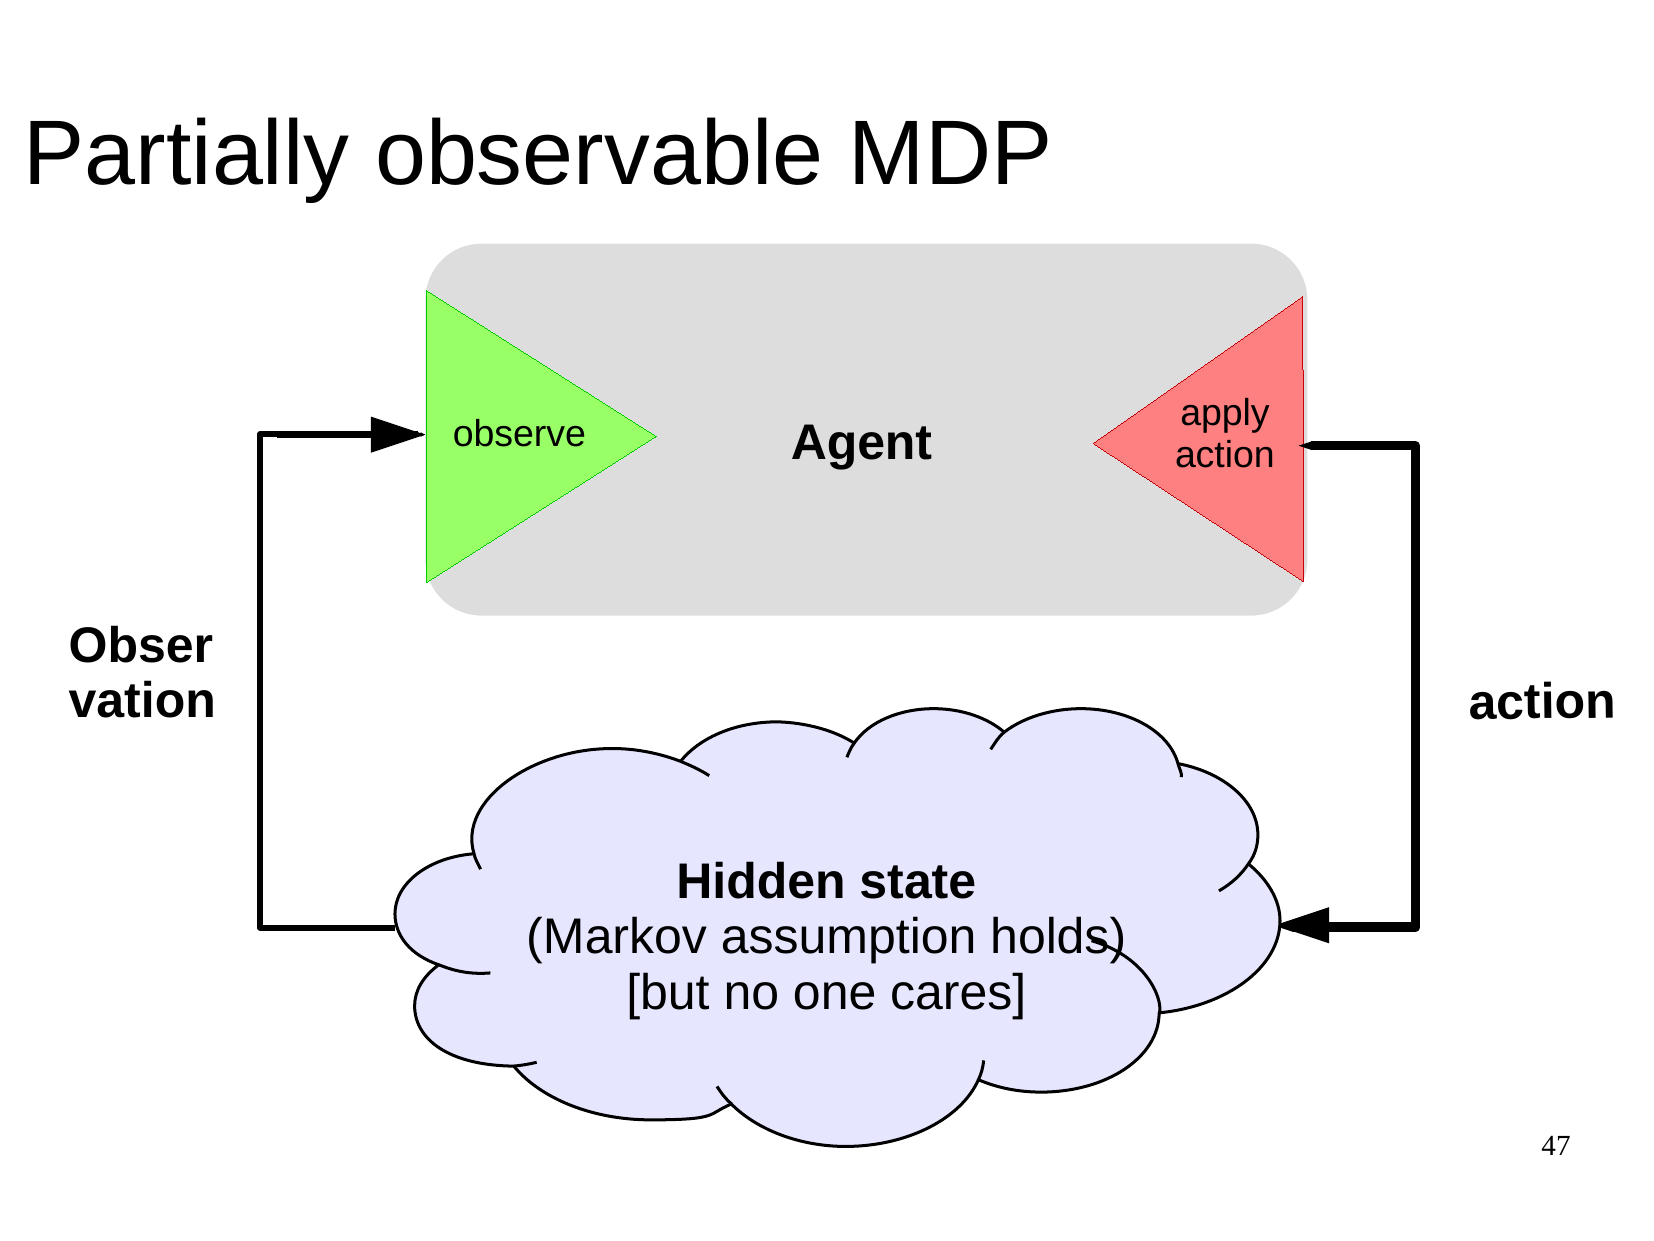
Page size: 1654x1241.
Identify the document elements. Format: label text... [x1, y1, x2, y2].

text_box Agent [685, 398, 1039, 488]
text_box Observation [45, 600, 241, 746]
text_box [471, 708, 1281, 1004]
title Partially observable MDP [23, 49, 1512, 257]
text_box action [1444, 655, 1654, 748]
text_box observe [404, 396, 635, 472]
text_box [416, 234, 1317, 625]
text_box [394, 857, 1157, 1147]
text_box apply action [1151, 375, 1299, 493]
text_box Hidden state (Markov assumption holds) [but no one cares] [451, 845, 1202, 1030]
